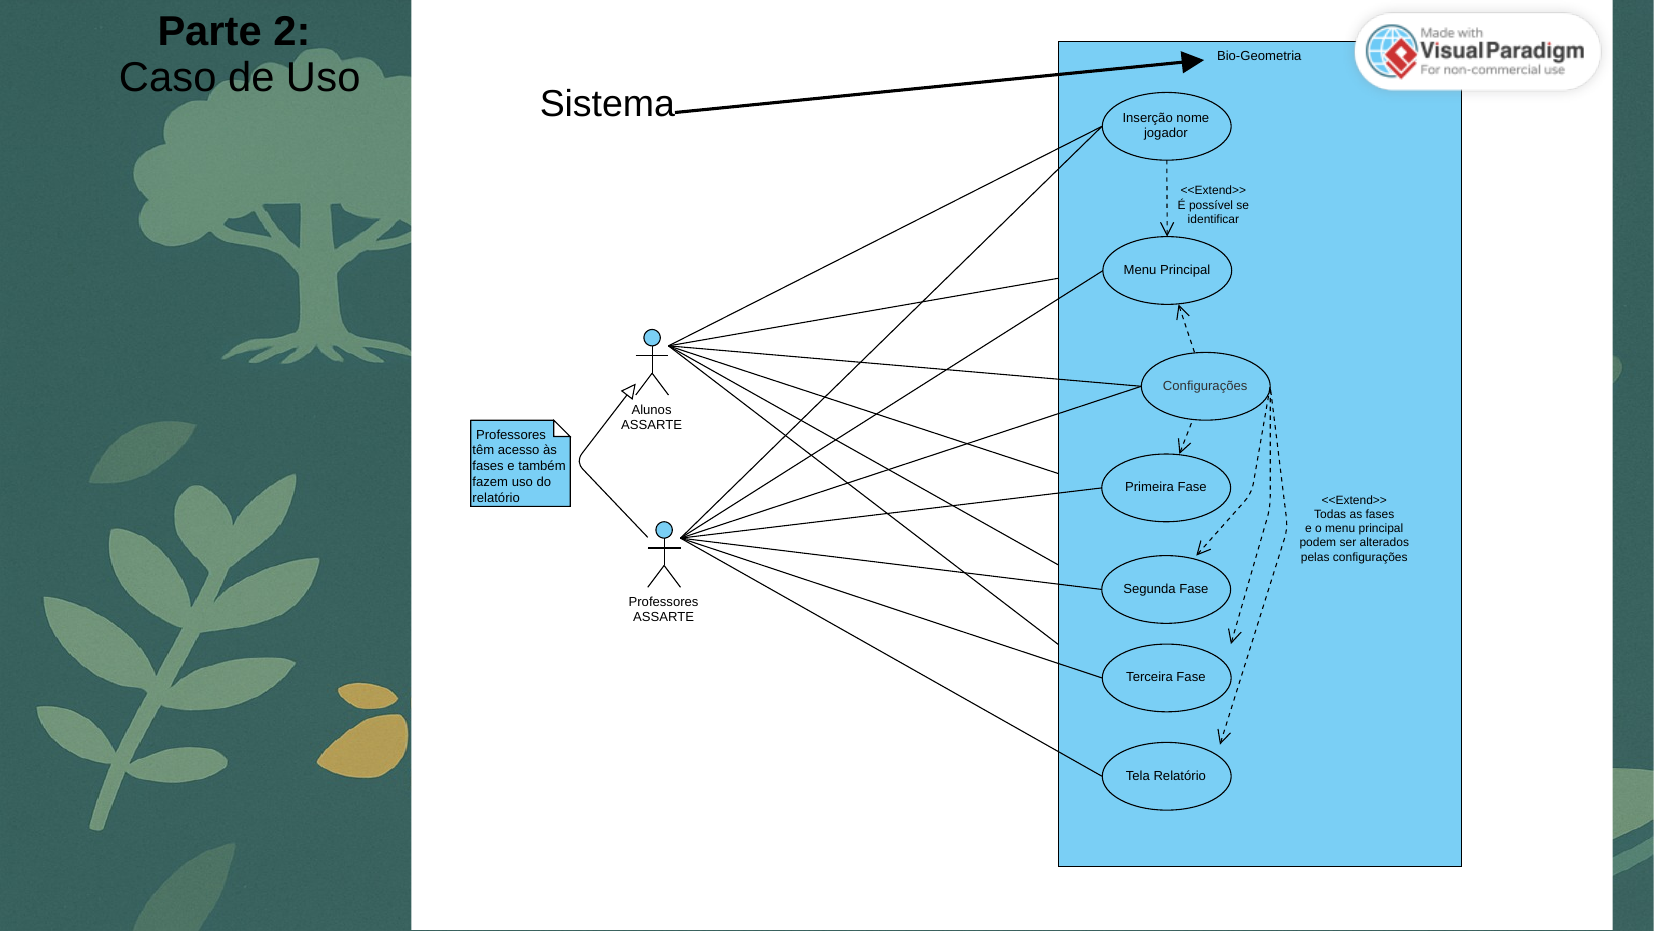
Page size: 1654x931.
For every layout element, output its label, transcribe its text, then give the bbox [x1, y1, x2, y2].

text_box Sistema [525, 75, 863, 151]
picture [0, 0, 1654, 931]
subtitle Parte 2: Caso de Uso [0, 0, 930, 184]
